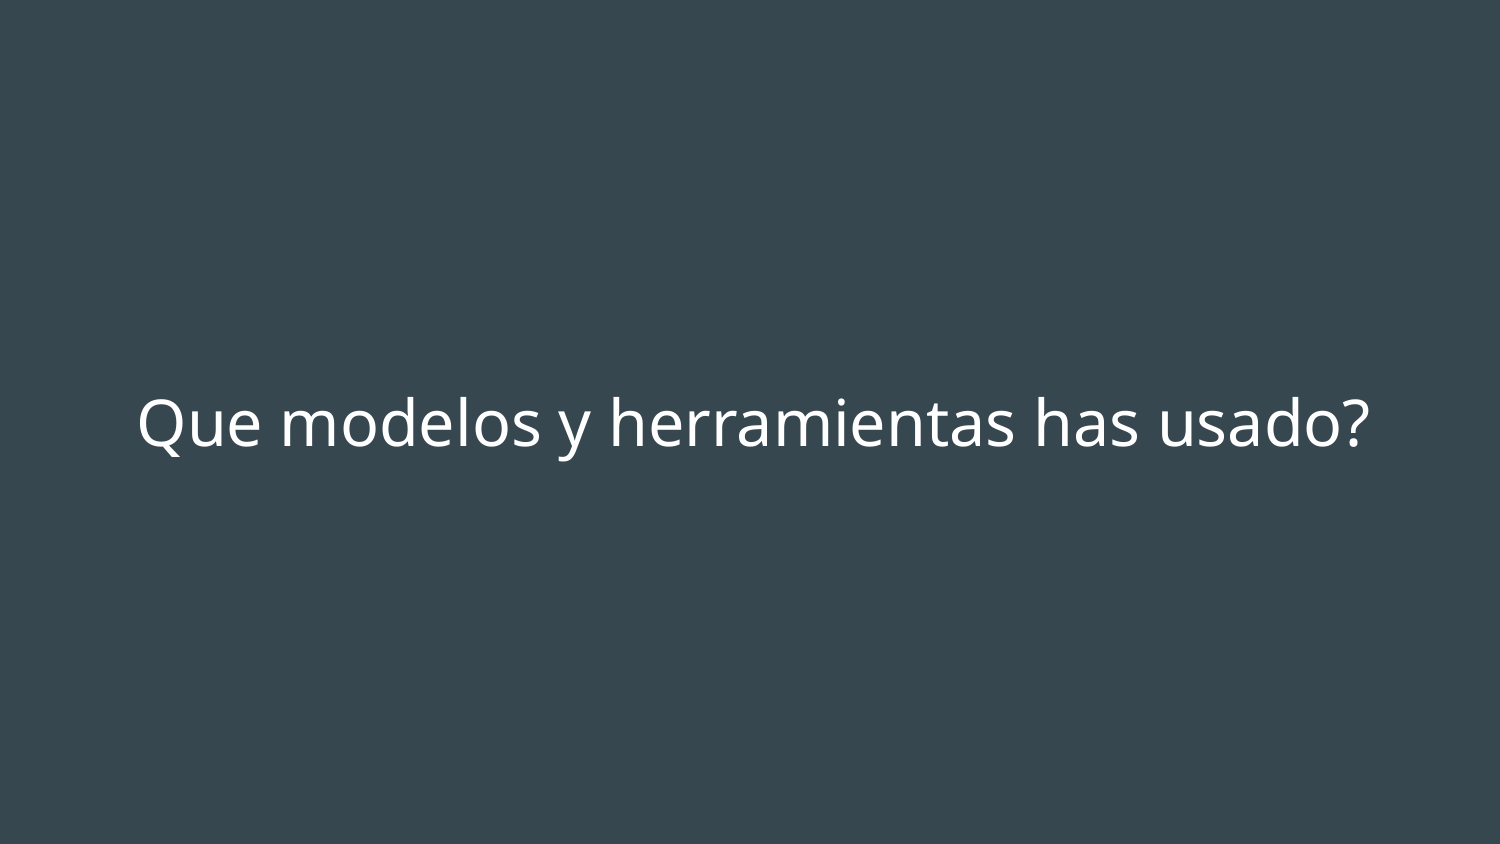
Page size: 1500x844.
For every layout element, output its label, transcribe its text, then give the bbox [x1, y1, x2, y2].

title Que modelos y herramientas has usado? [110, 351, 1399, 493]
